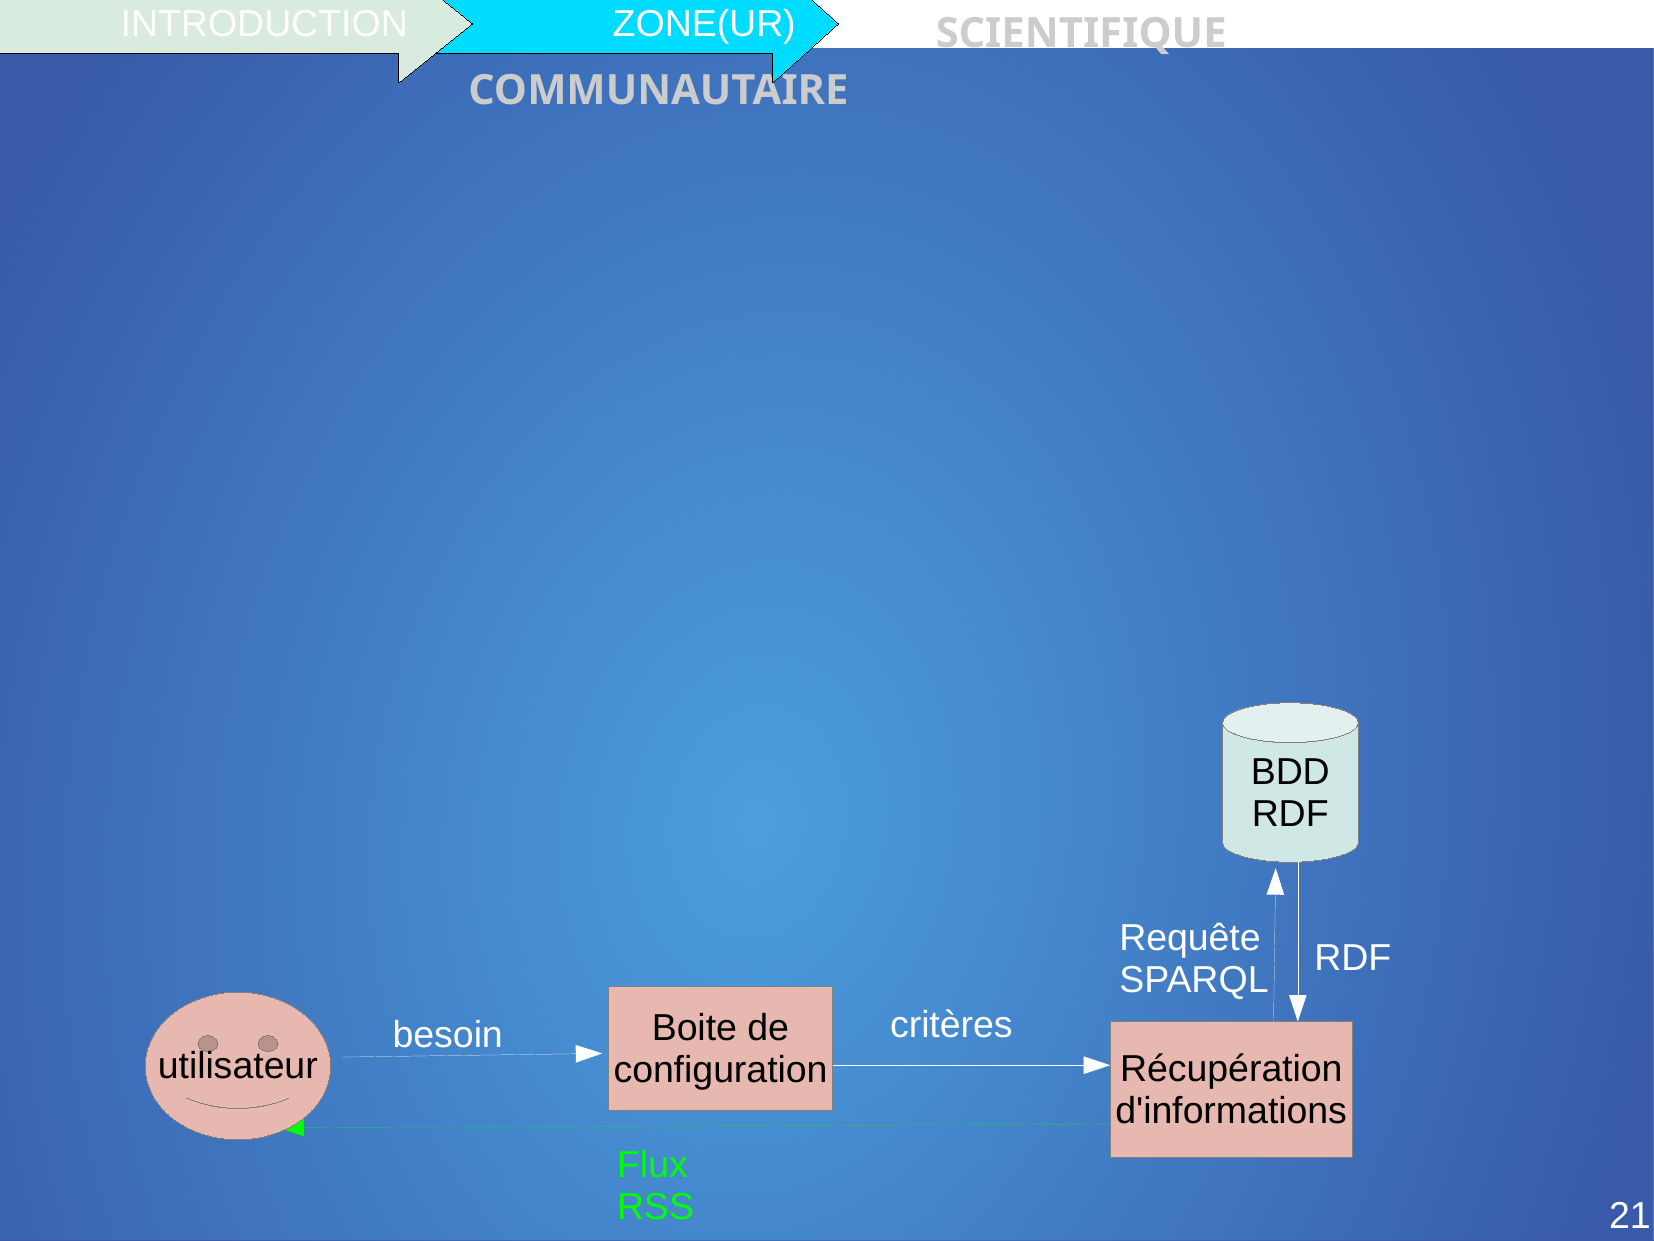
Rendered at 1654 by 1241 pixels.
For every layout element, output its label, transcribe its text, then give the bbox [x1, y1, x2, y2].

text_box INTRODUCTION [0, 0, 473, 83]
text_box Requête SPARQL [1104, 909, 1288, 1009]
text_box utilisateur [145, 992, 331, 1140]
text_box critères [875, 996, 1028, 1054]
text_box Récupération d'informations [1110, 1021, 1353, 1158]
text_box ZONE(UR) [436, 0, 839, 83]
picture [0, 48, 1654, 1241]
text_box RDF [1299, 929, 1424, 987]
text_box Boite de configuration [608, 986, 833, 1111]
text_box besoin [377, 1006, 531, 1063]
text_box Flux RSS [602, 1136, 790, 1193]
text_box BDD RDF [1222, 724, 1359, 863]
picture [763, 79, 770, 92]
